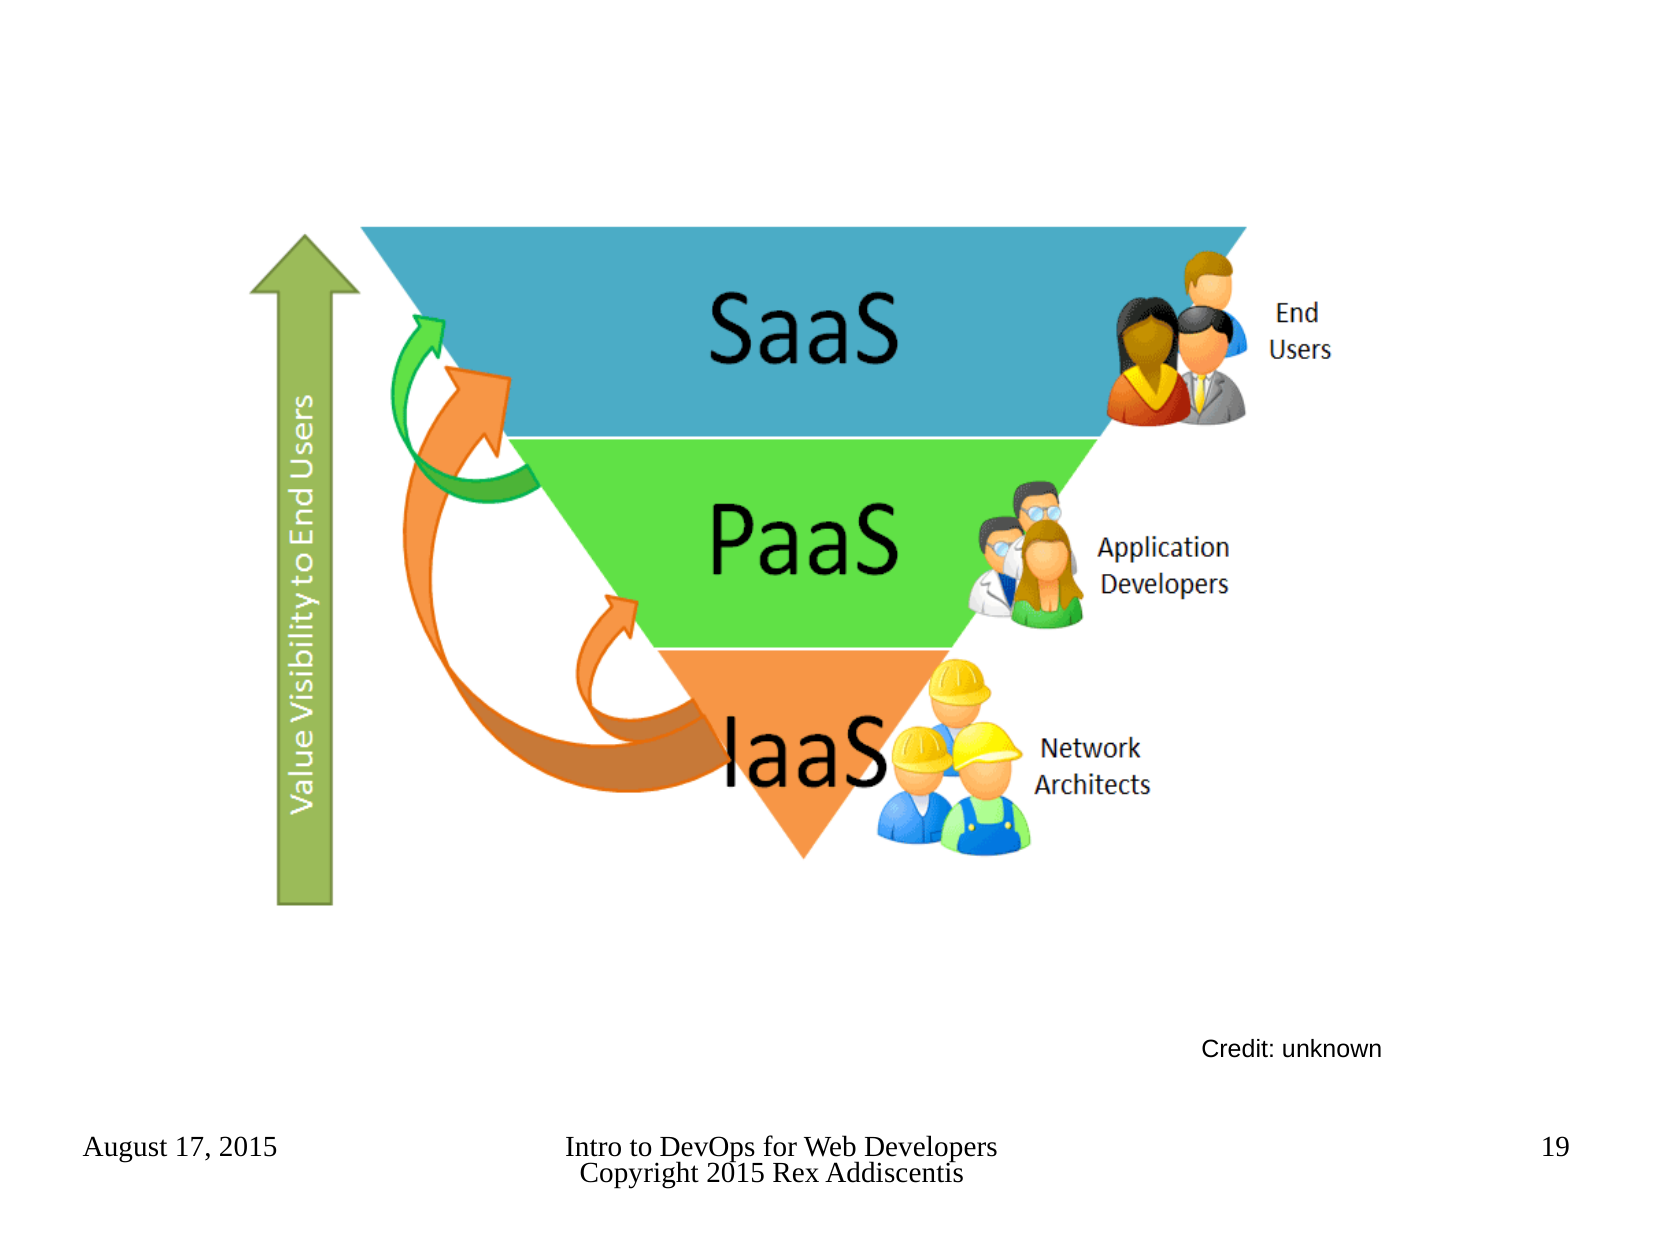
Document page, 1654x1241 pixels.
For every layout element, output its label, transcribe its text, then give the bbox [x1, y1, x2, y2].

title Credit: unknown [240, 1033, 1383, 1066]
picture [240, 104, 1381, 1021]
